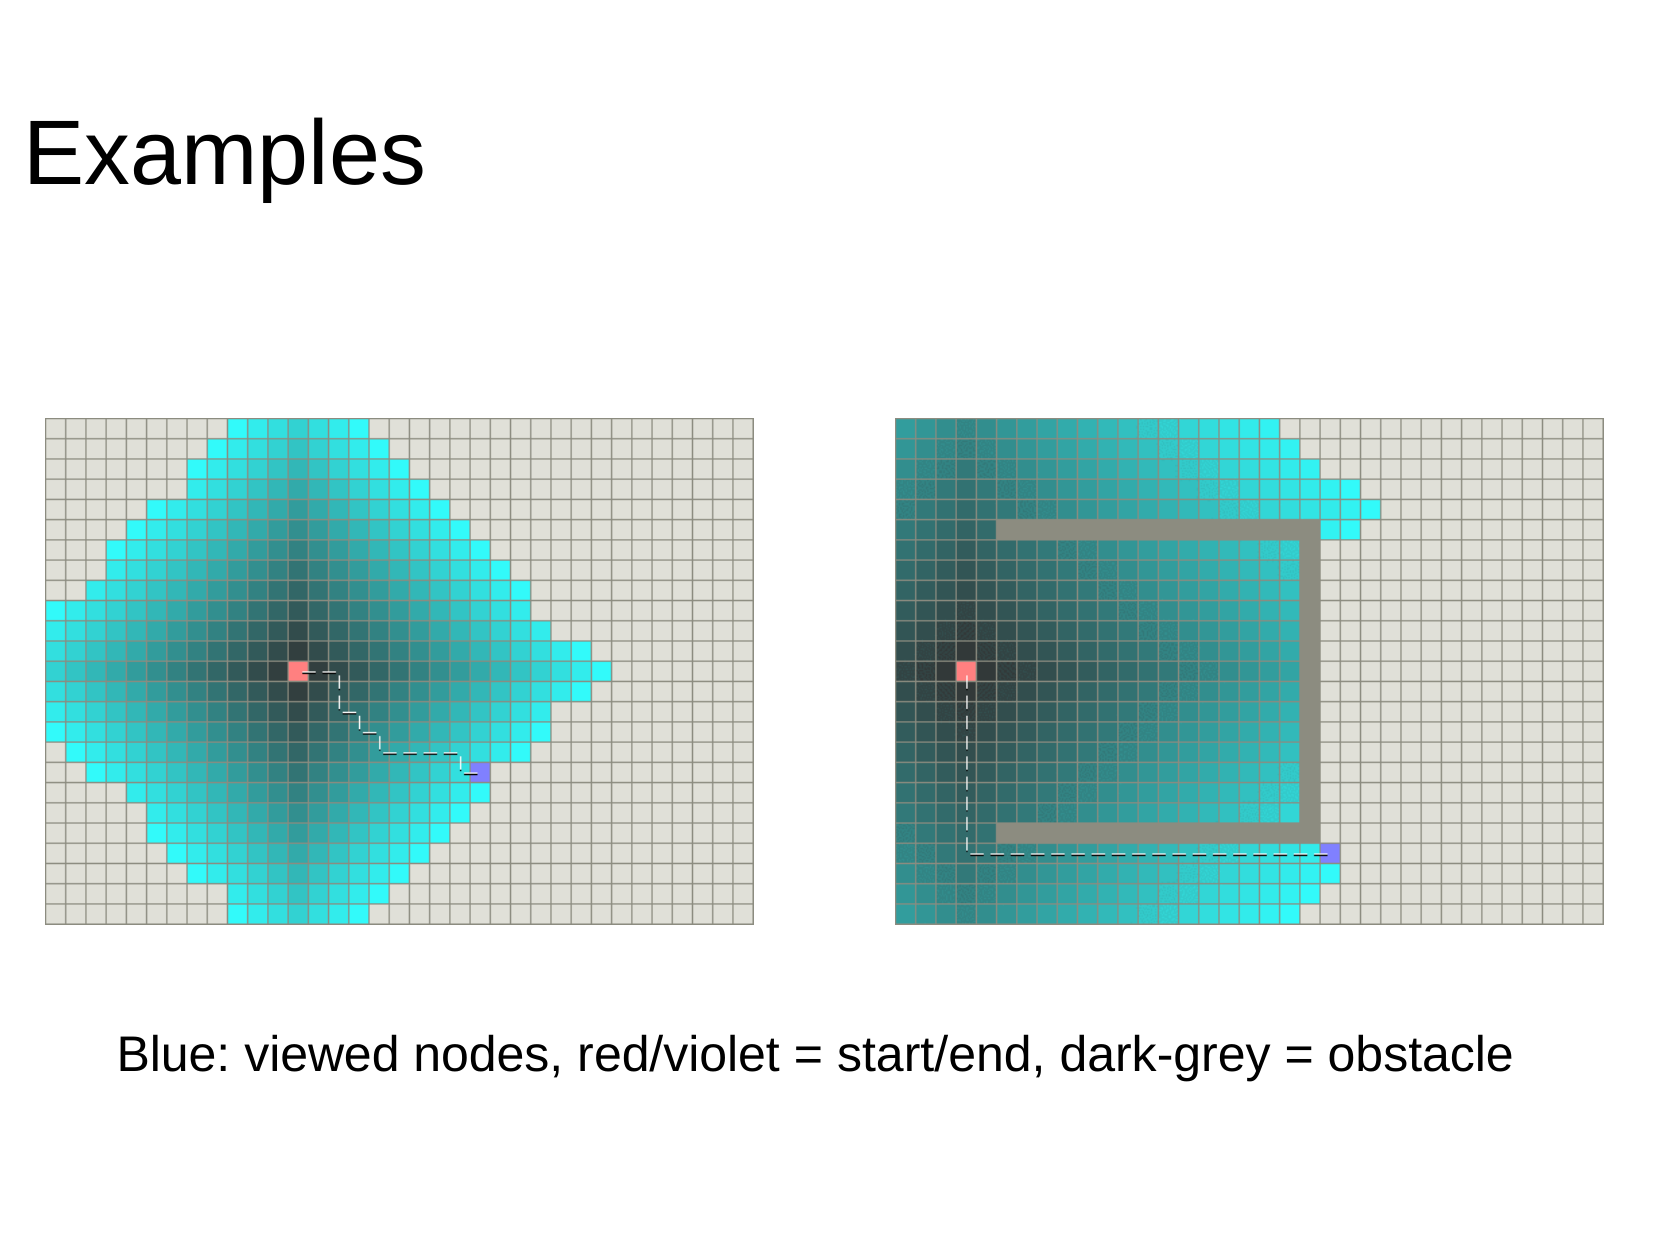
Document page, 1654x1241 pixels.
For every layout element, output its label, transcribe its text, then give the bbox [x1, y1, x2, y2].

text_box Blue: viewed nodes, red/violet = start/end, dark-grey = obstacle [101, 1018, 1530, 1090]
picture [895, 418, 1604, 925]
picture [45, 418, 754, 925]
title Examples [23, 49, 1512, 257]
